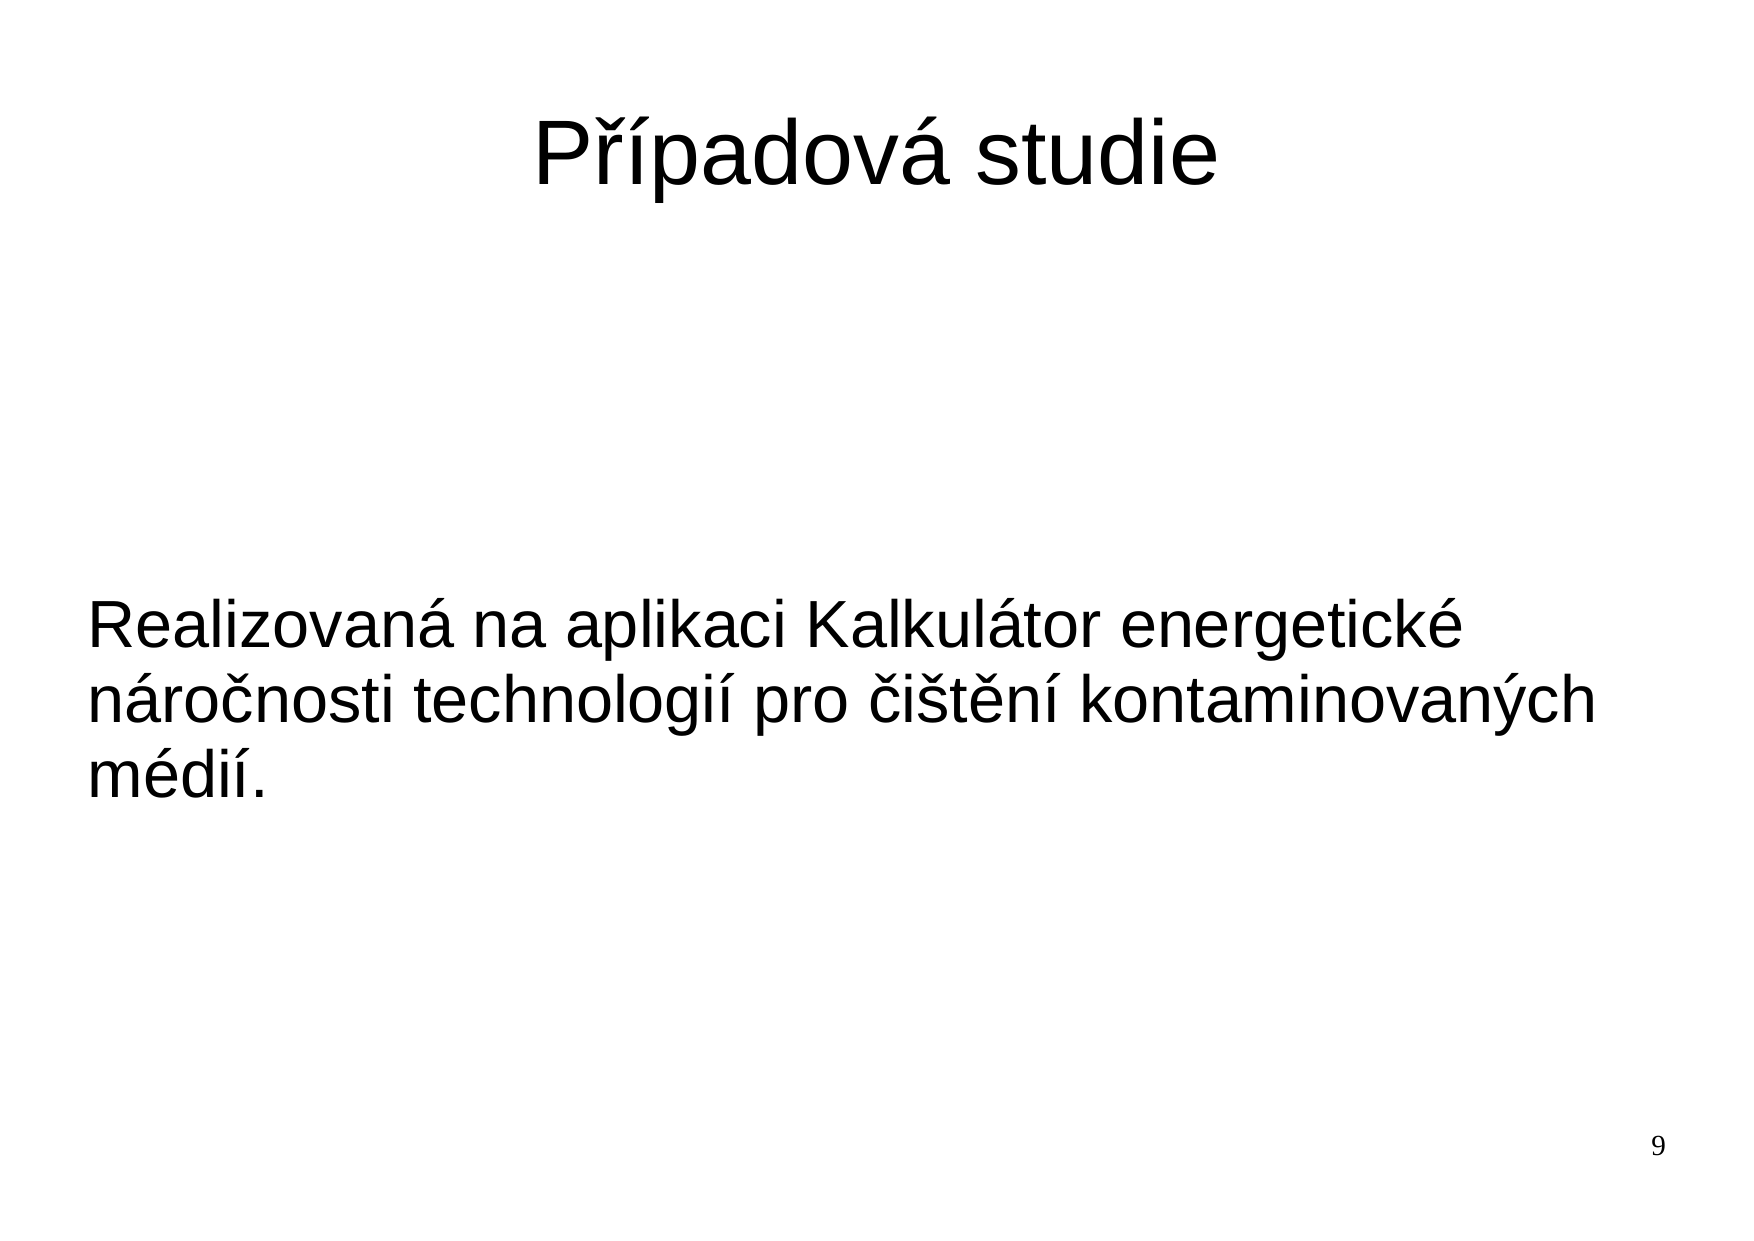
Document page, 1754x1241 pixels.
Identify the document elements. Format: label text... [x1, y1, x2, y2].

title Případová studie [87, 56, 1667, 250]
subtitle Realizovaná na aplikaci Kalkulátor energetické náročnosti technologií pro čištění kontaminovaných médií. [87, 297, 1667, 1102]
